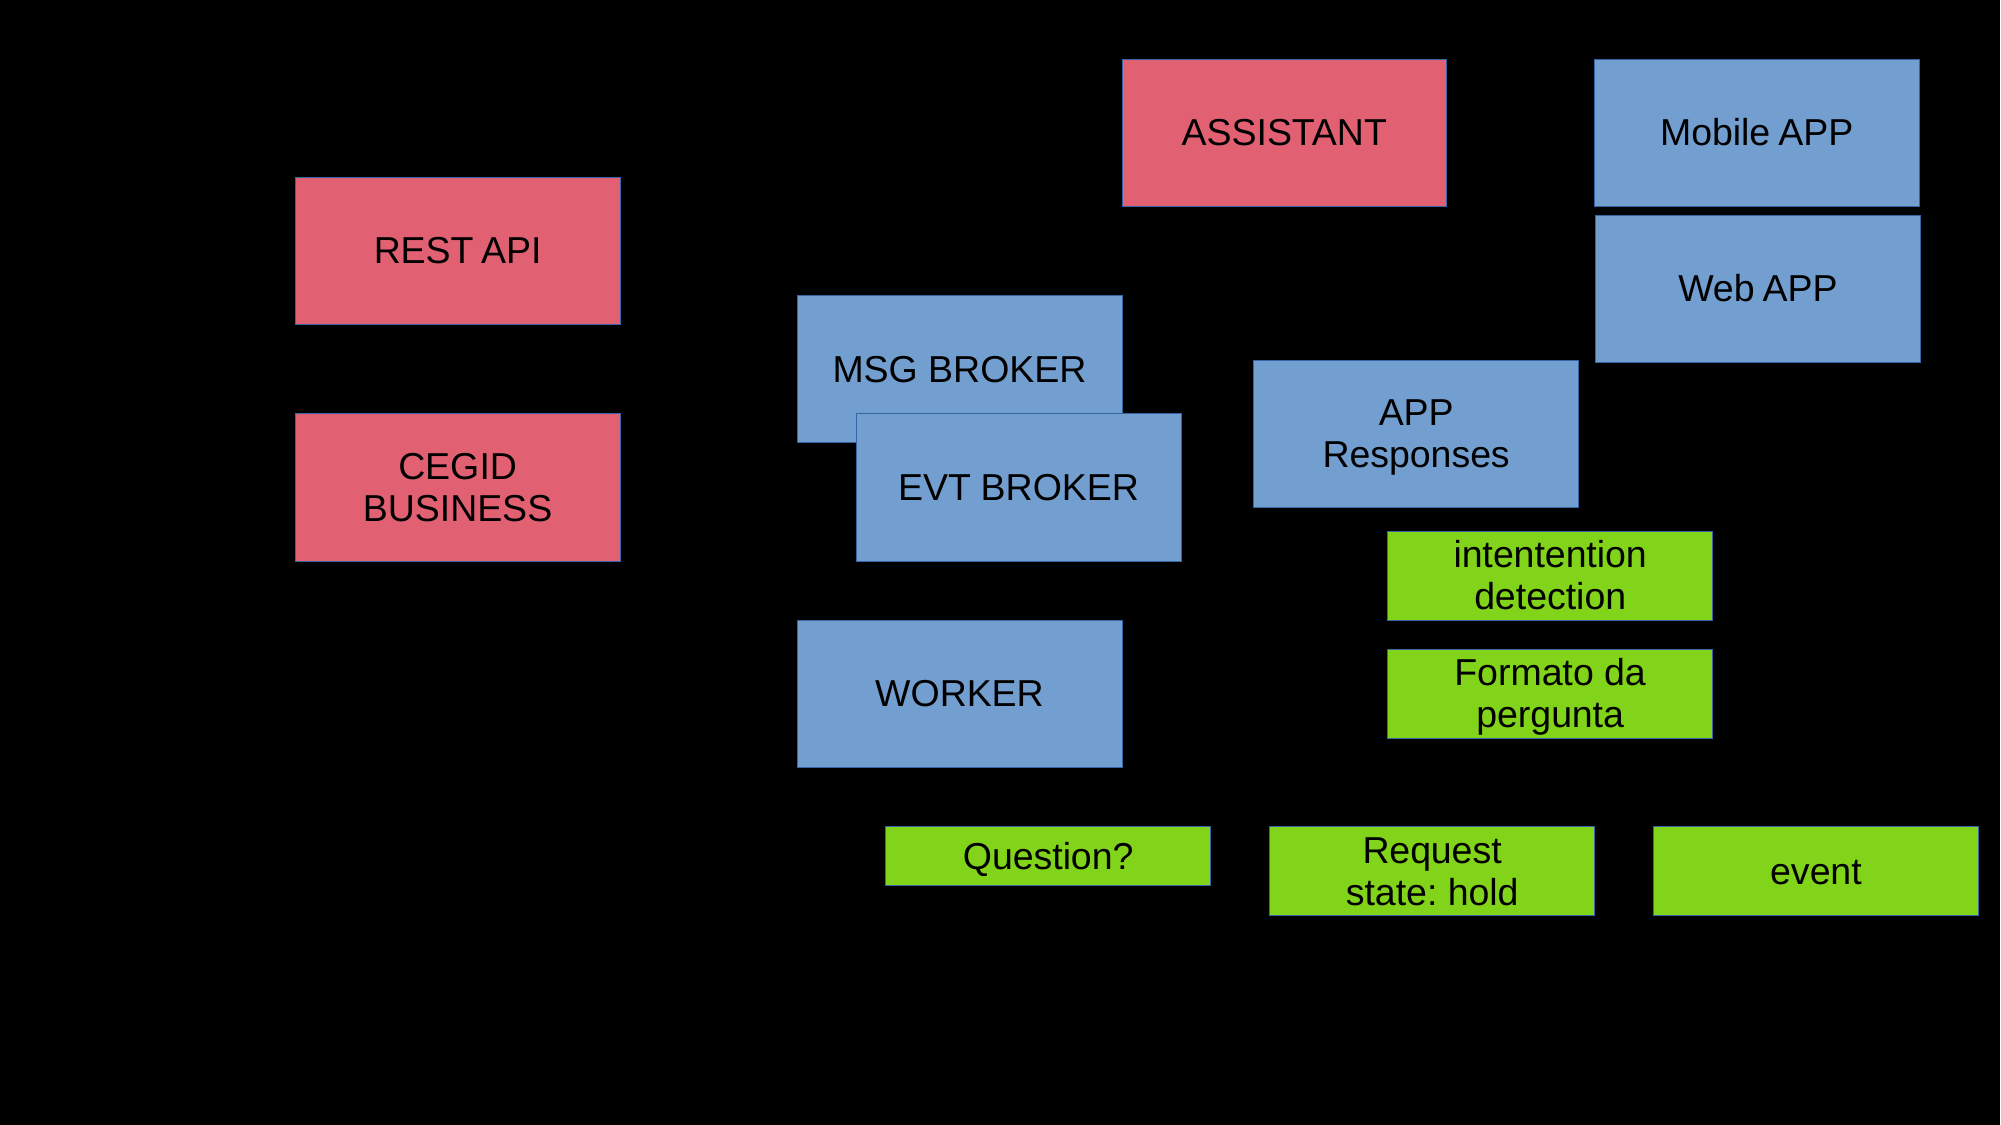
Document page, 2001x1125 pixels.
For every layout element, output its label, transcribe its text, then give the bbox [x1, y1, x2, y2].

text_box Question? [885, 826, 1211, 886]
text_box Formato da pergunta [1387, 649, 1713, 739]
text_box intentention detection [1387, 531, 1713, 621]
text_box MSG BROKER [797, 295, 1123, 443]
text_box REST API [295, 177, 621, 325]
text_box ASSISTANT [1122, 59, 1447, 207]
text_box CEGID BUSINESS [295, 413, 621, 562]
text_box Web APP [1595, 215, 1921, 363]
text_box Mobile APP [1594, 59, 1920, 207]
text_box EVT BROKER [856, 413, 1182, 562]
text_box event [1653, 826, 1979, 916]
text_box Request state: hold [1269, 826, 1595, 916]
text_box WORKER [797, 620, 1123, 768]
text_box APP Responses [1253, 360, 1579, 508]
